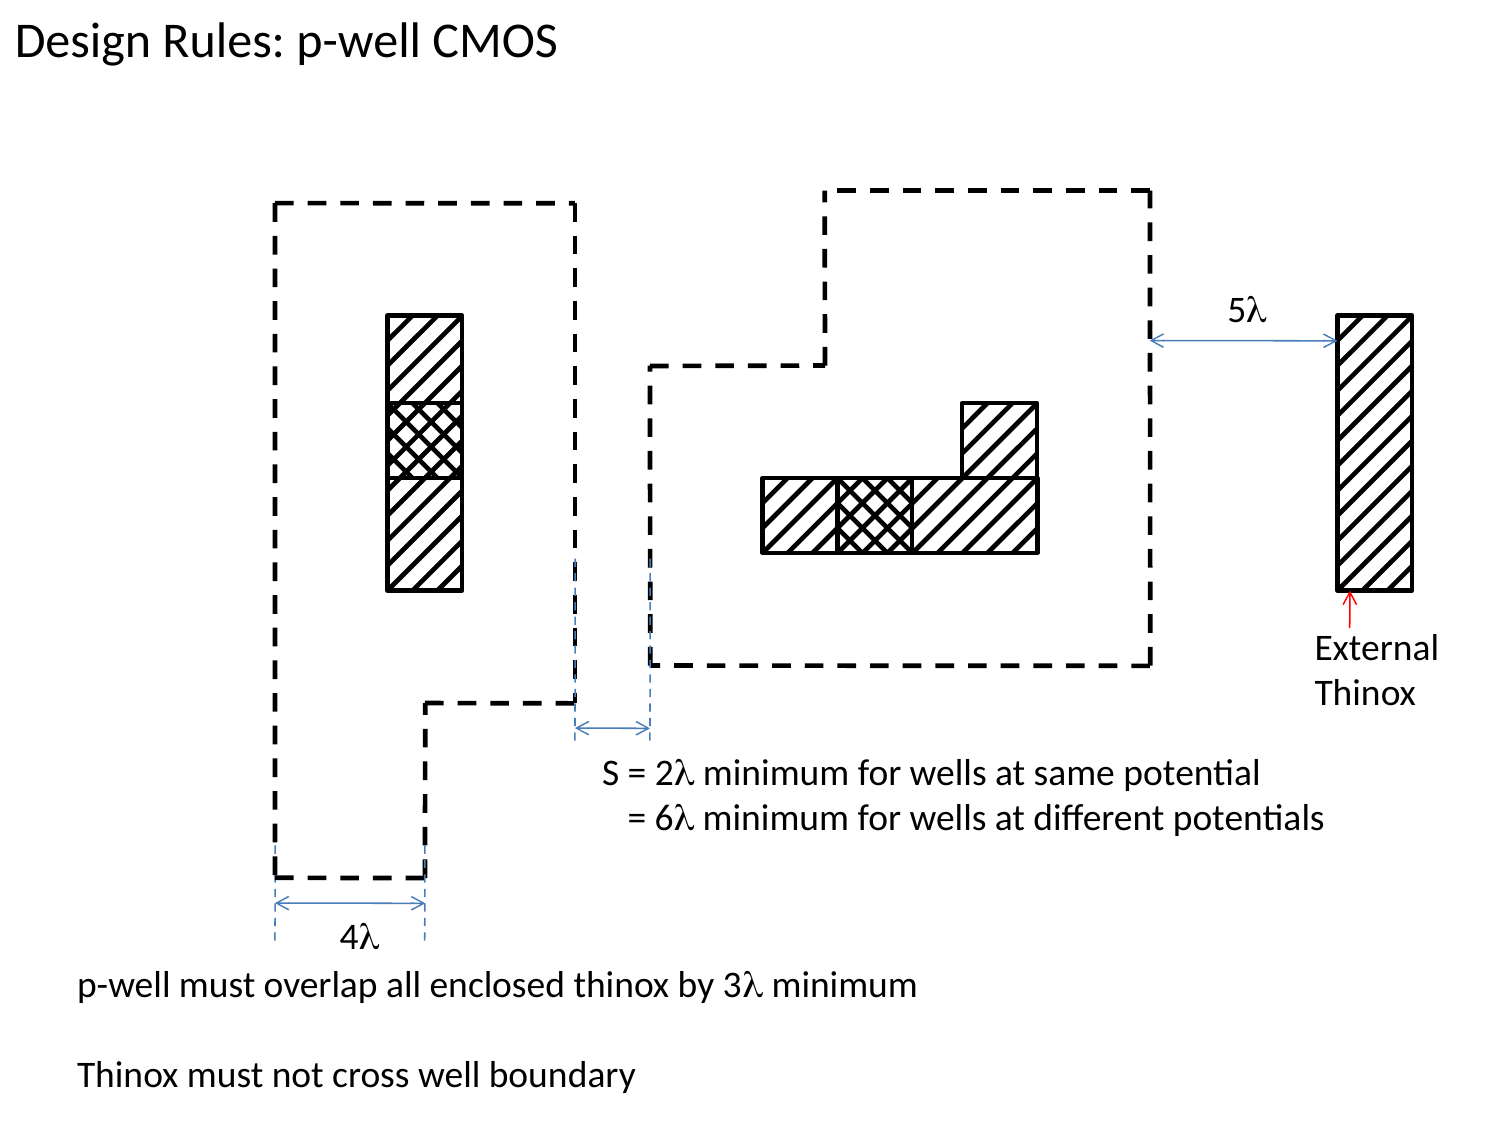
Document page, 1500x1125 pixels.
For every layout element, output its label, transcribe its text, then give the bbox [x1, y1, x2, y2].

text_box S = 2 minimum for wells at same potential = 6 minimum for wells at different potentials [587, 740, 1350, 846]
text_box External Thinox [1299, 615, 1463, 721]
text_box 5 [1212, 278, 1288, 338]
text_box p-well must overlap all enclosed thinox by 3 minimum Thinox must not cross well boundary [62, 953, 950, 1125]
text_box 4 [324, 904, 400, 965]
text_box Design Rules: p-well CMOS [0, 0, 700, 75]
